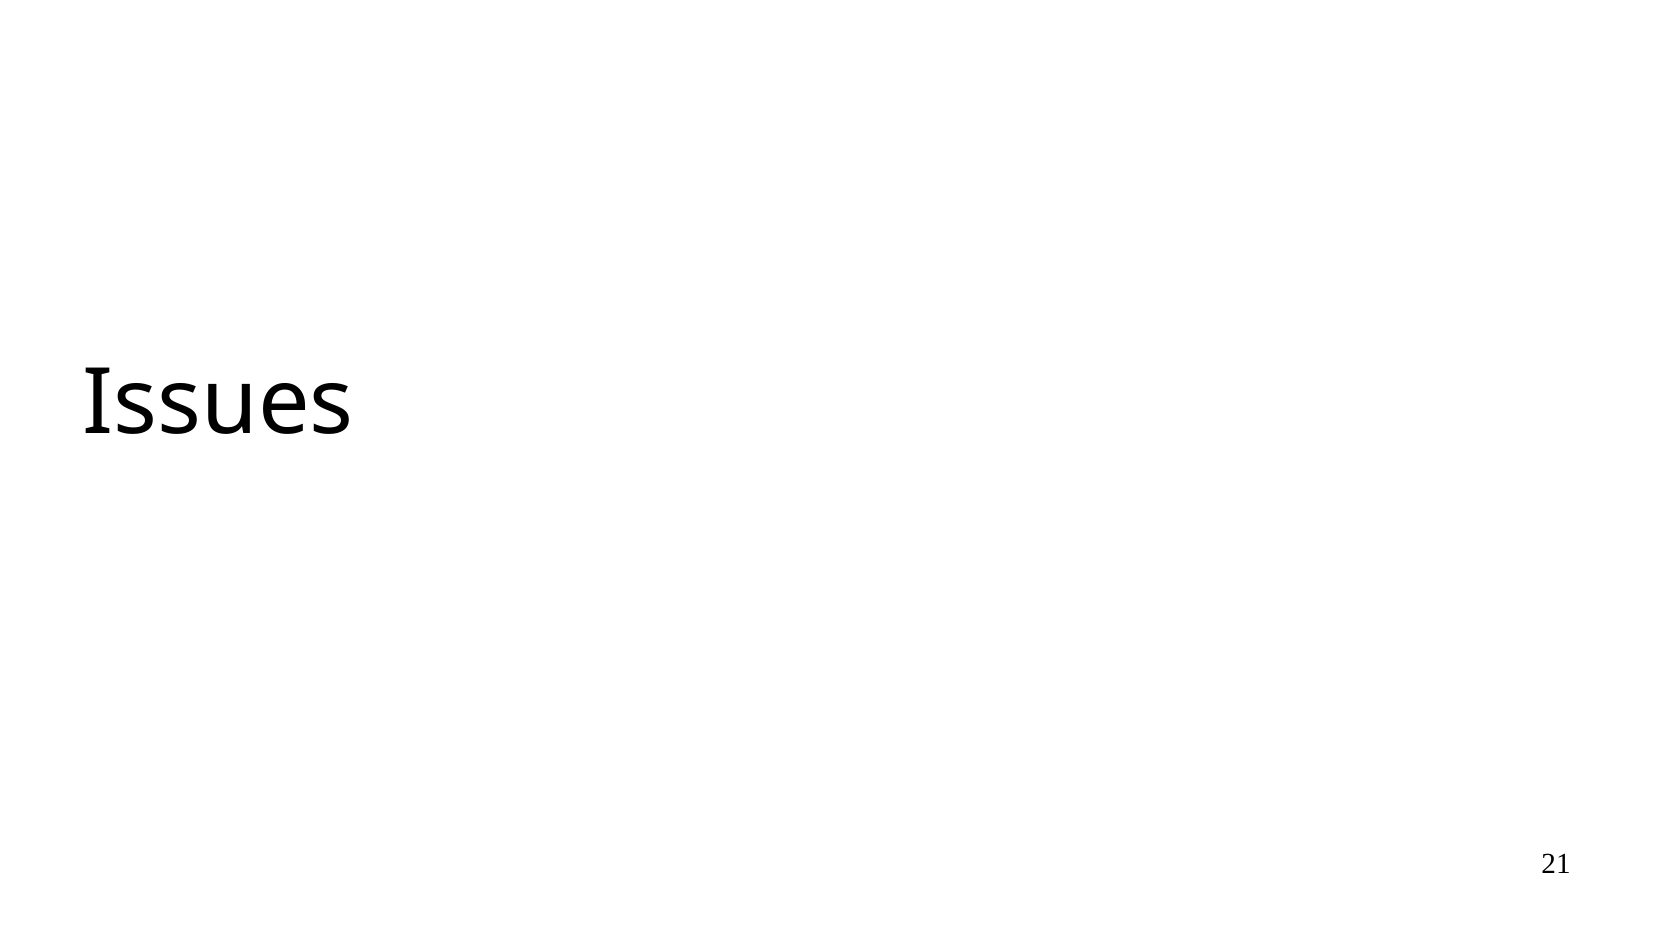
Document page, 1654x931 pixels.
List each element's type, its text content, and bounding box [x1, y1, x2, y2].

title Issues [82, 320, 1571, 476]
